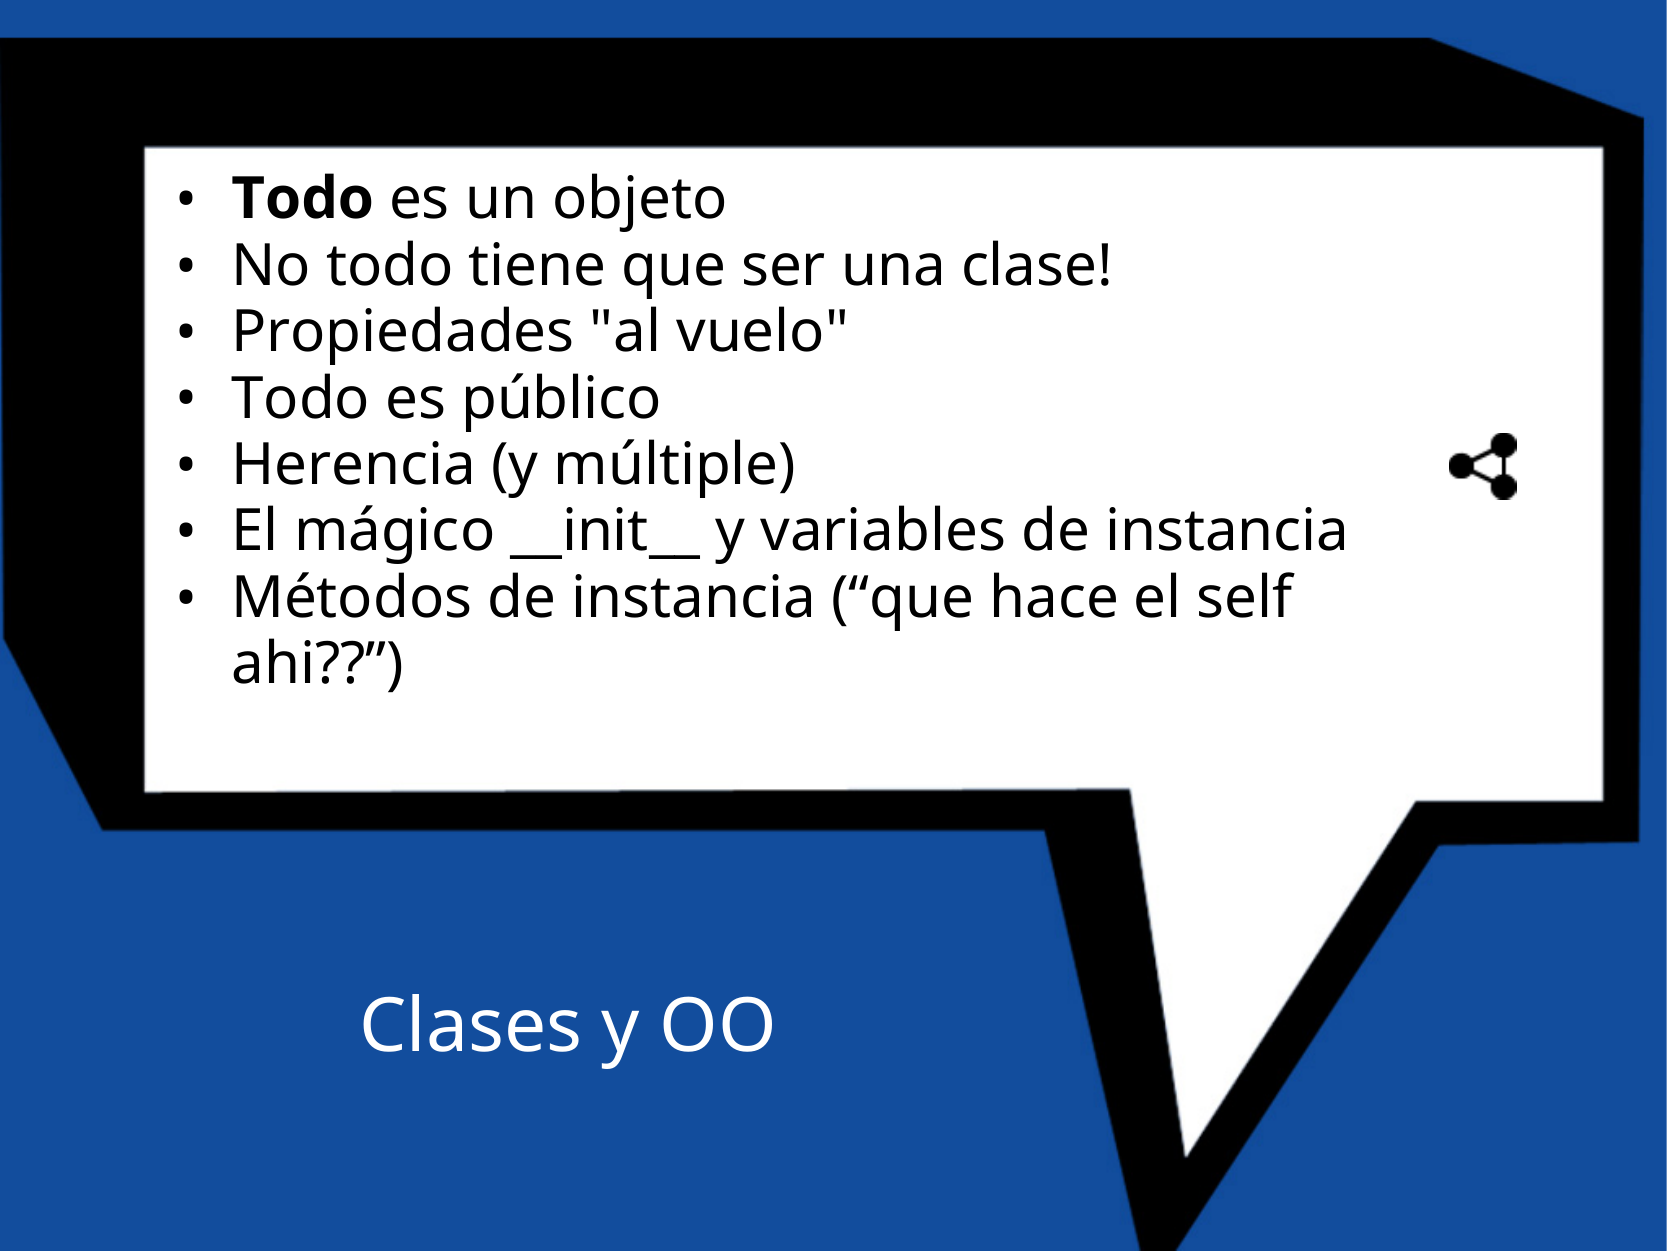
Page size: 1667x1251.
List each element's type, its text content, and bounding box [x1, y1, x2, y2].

subtitle Todo es un objeto No todo tiene que ser una clase! Propiedades "al vuelo" Todo es público Herencia (y múltiple) El mágico __init__ y variables de instancia Métodos de instancia (“que hace el self ahi??”) [156, 165, 1428, 785]
title Clases y OO [89, 837, 1047, 1215]
picture [0, 0, 1667, 1251]
